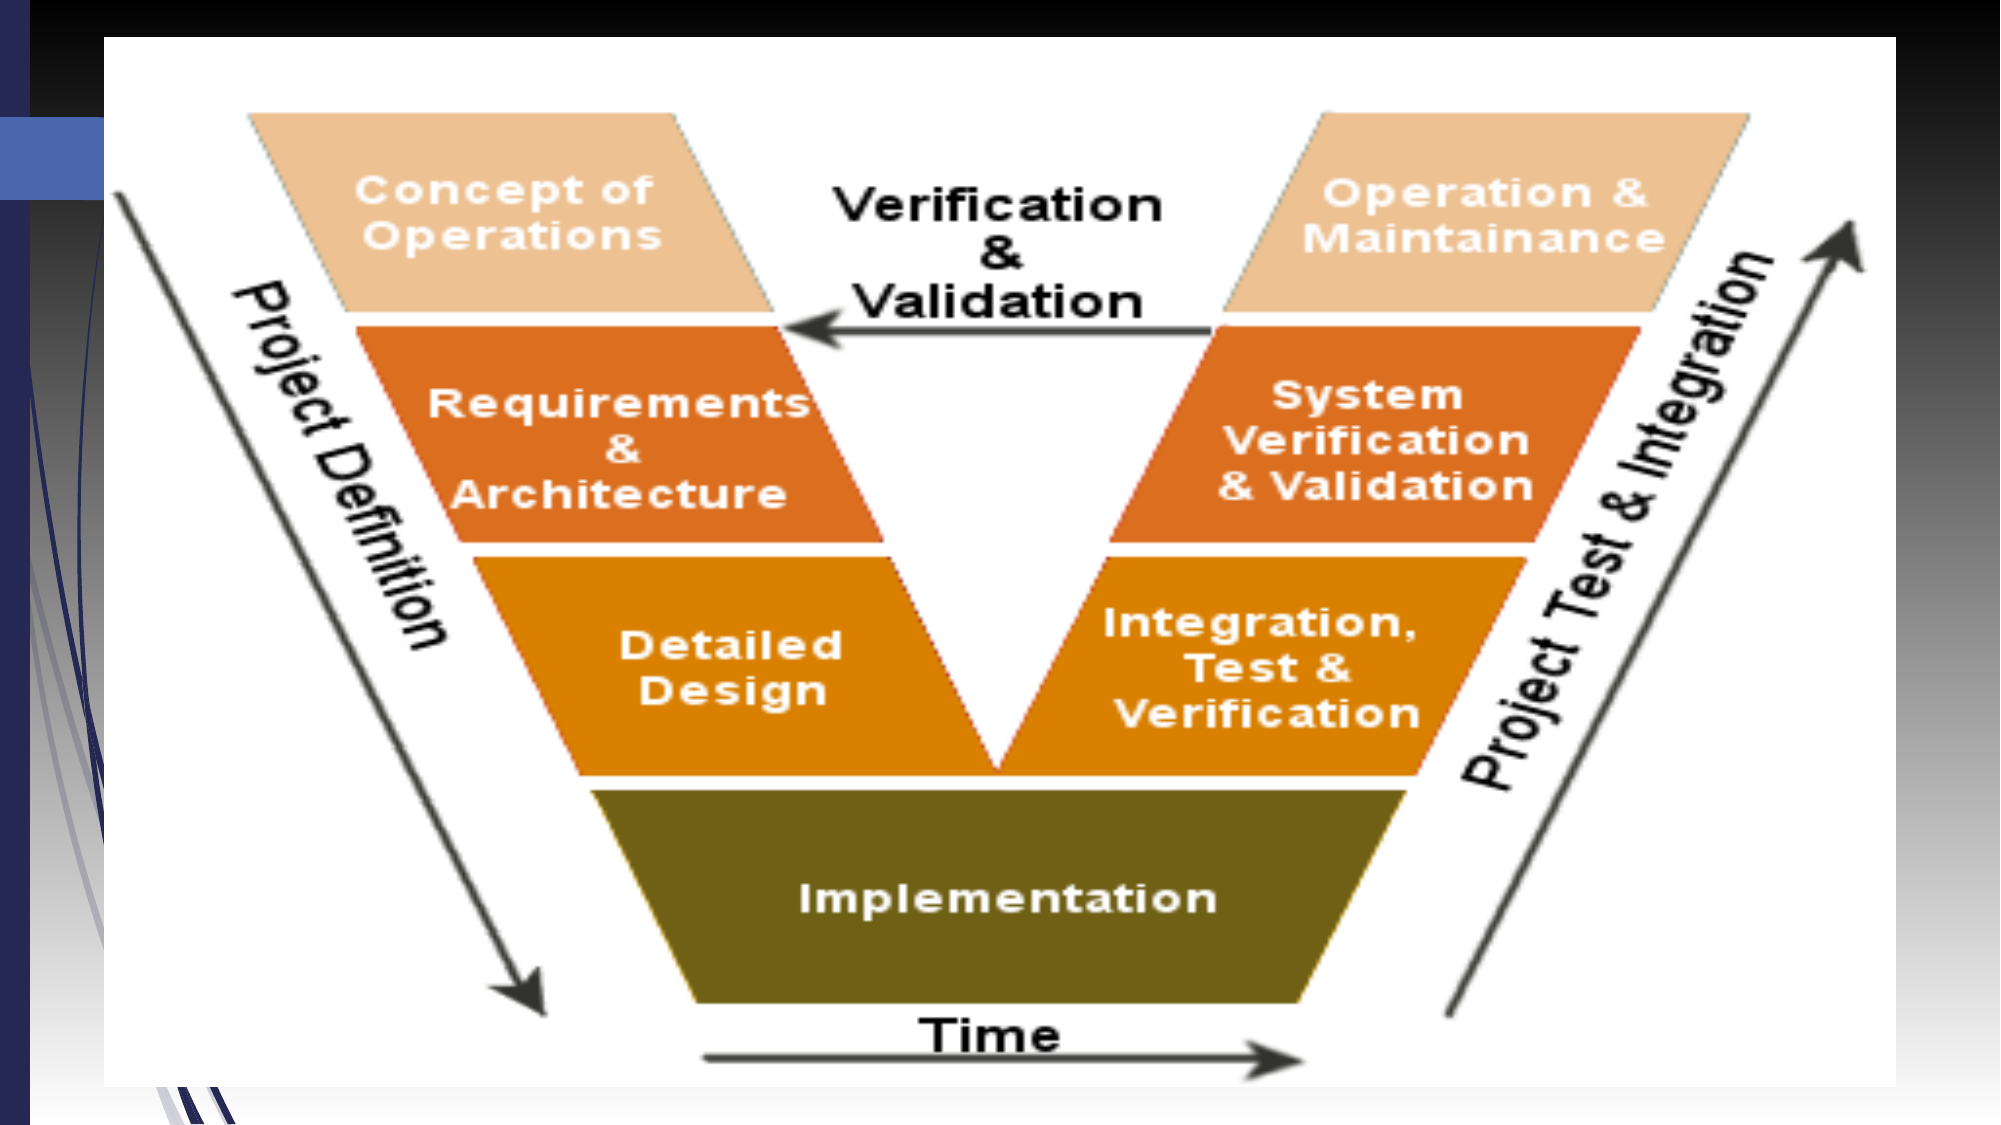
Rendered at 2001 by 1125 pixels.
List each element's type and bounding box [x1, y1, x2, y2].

picture [104, 37, 1896, 1088]
